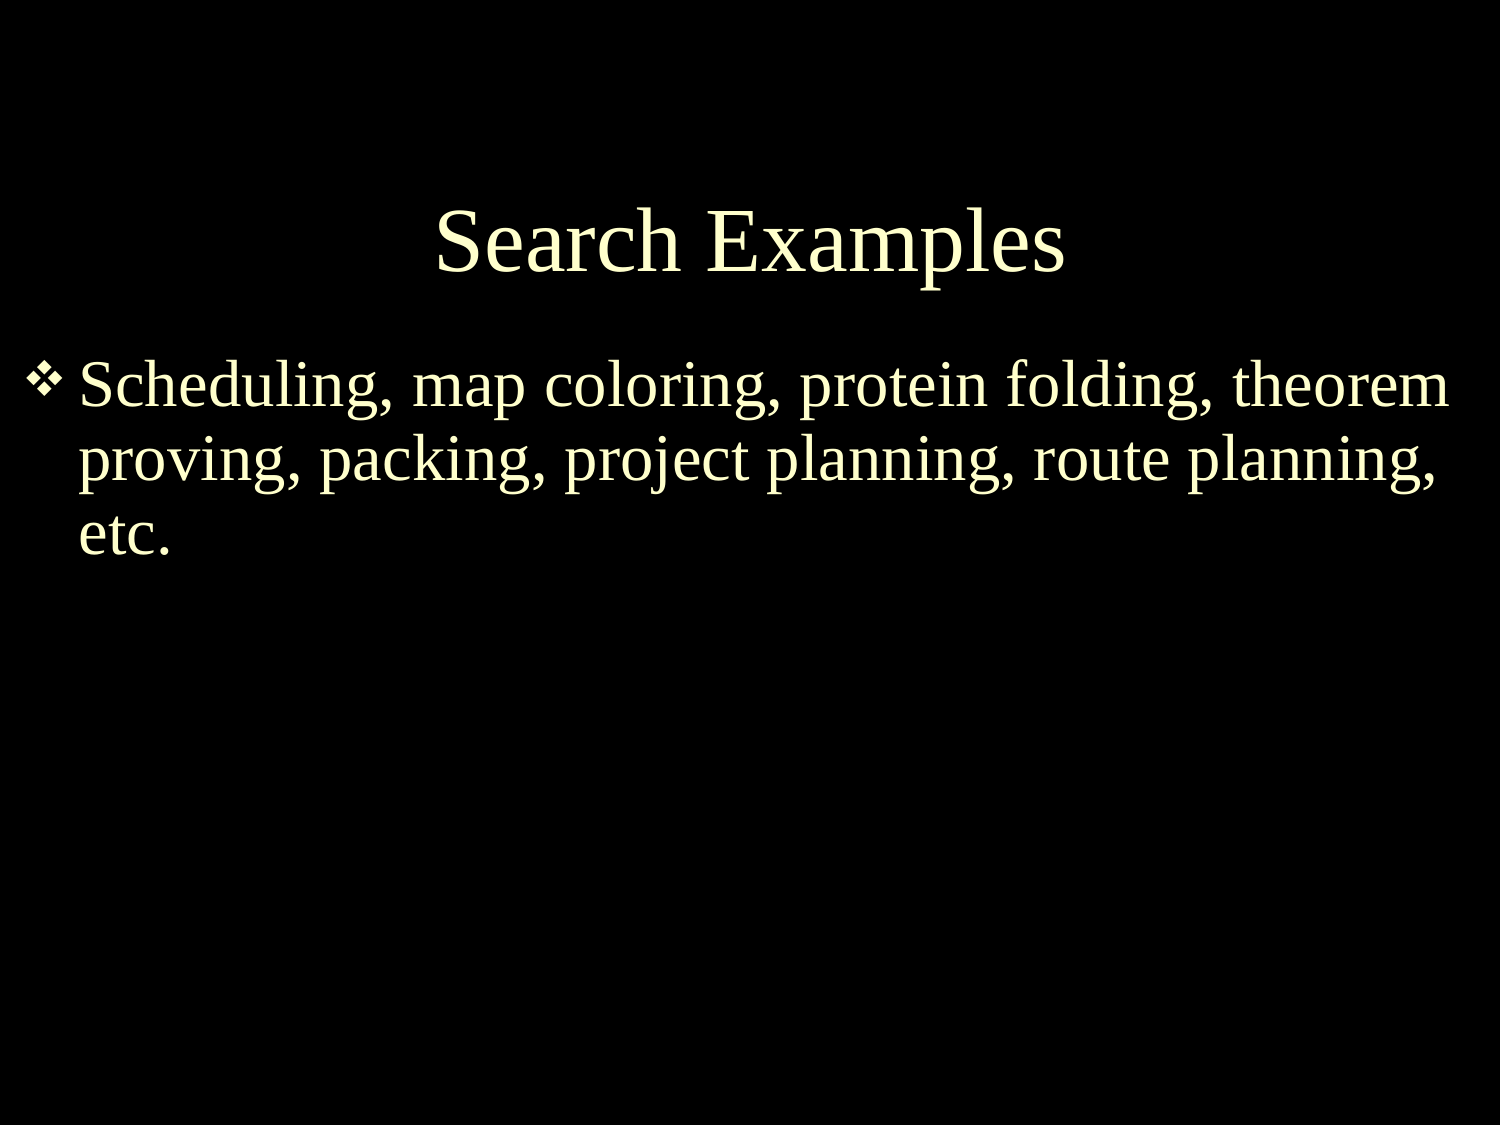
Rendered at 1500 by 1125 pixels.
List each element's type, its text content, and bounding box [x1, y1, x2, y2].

list Scheduling, map coloring, protein folding, theorem proving, packing, project planning, route planning, etc. [22, 347, 1482, 1090]
title Search Examples [22, 145, 1480, 336]
